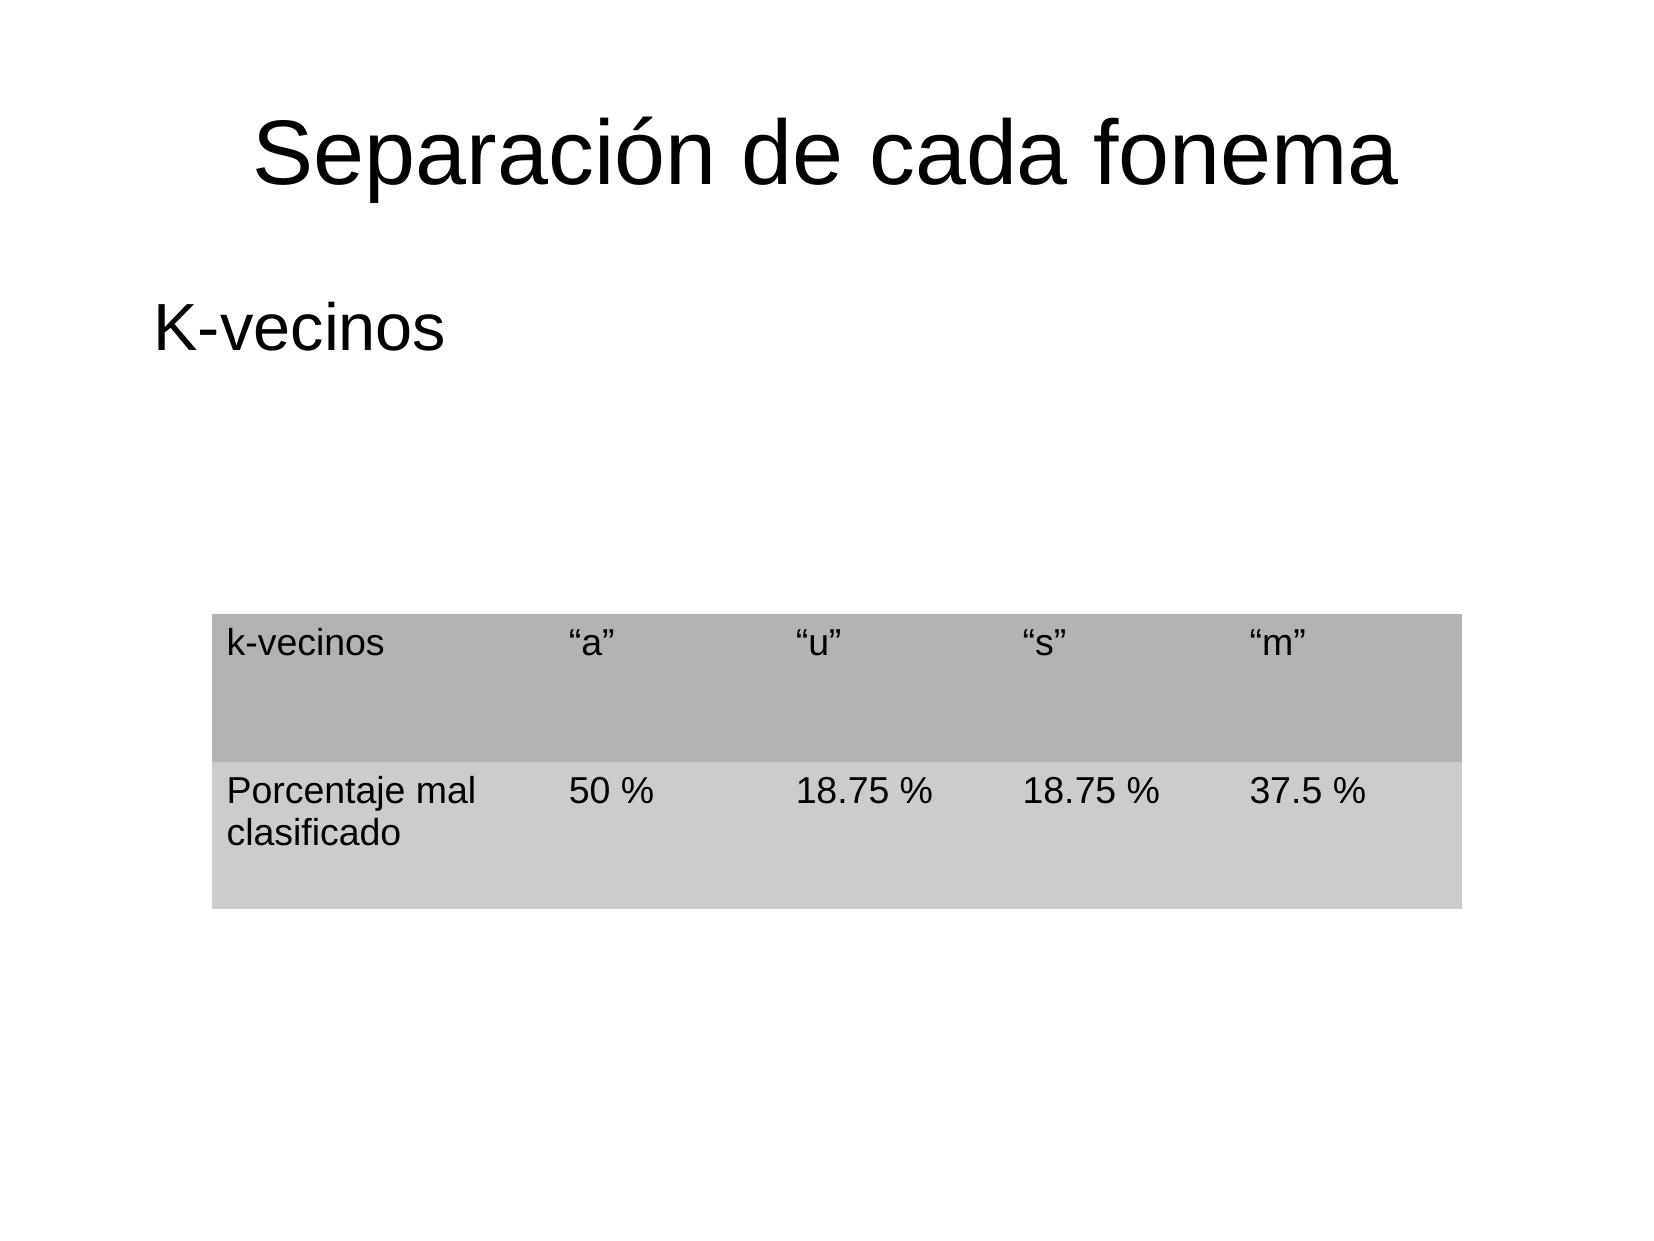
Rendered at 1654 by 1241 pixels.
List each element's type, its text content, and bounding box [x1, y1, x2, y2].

table_header k-vecinos [212, 614, 554, 762]
table_cell Porcentaje mal clasificado [212, 762, 554, 909]
title Separación de cada fonema [82, 49, 1571, 257]
table_cell 37.5 % [1235, 762, 1462, 909]
table_cell 18.75 % [781, 762, 1008, 909]
table_header “a” [554, 614, 781, 762]
list K-vecinos [82, 290, 1538, 1010]
table_header “s” [1008, 614, 1235, 762]
table_cell 18.75 % [1008, 762, 1235, 909]
table_header “m” [1235, 614, 1462, 762]
table_header “u” [781, 614, 1008, 762]
table_cell 50 % [554, 762, 781, 909]
